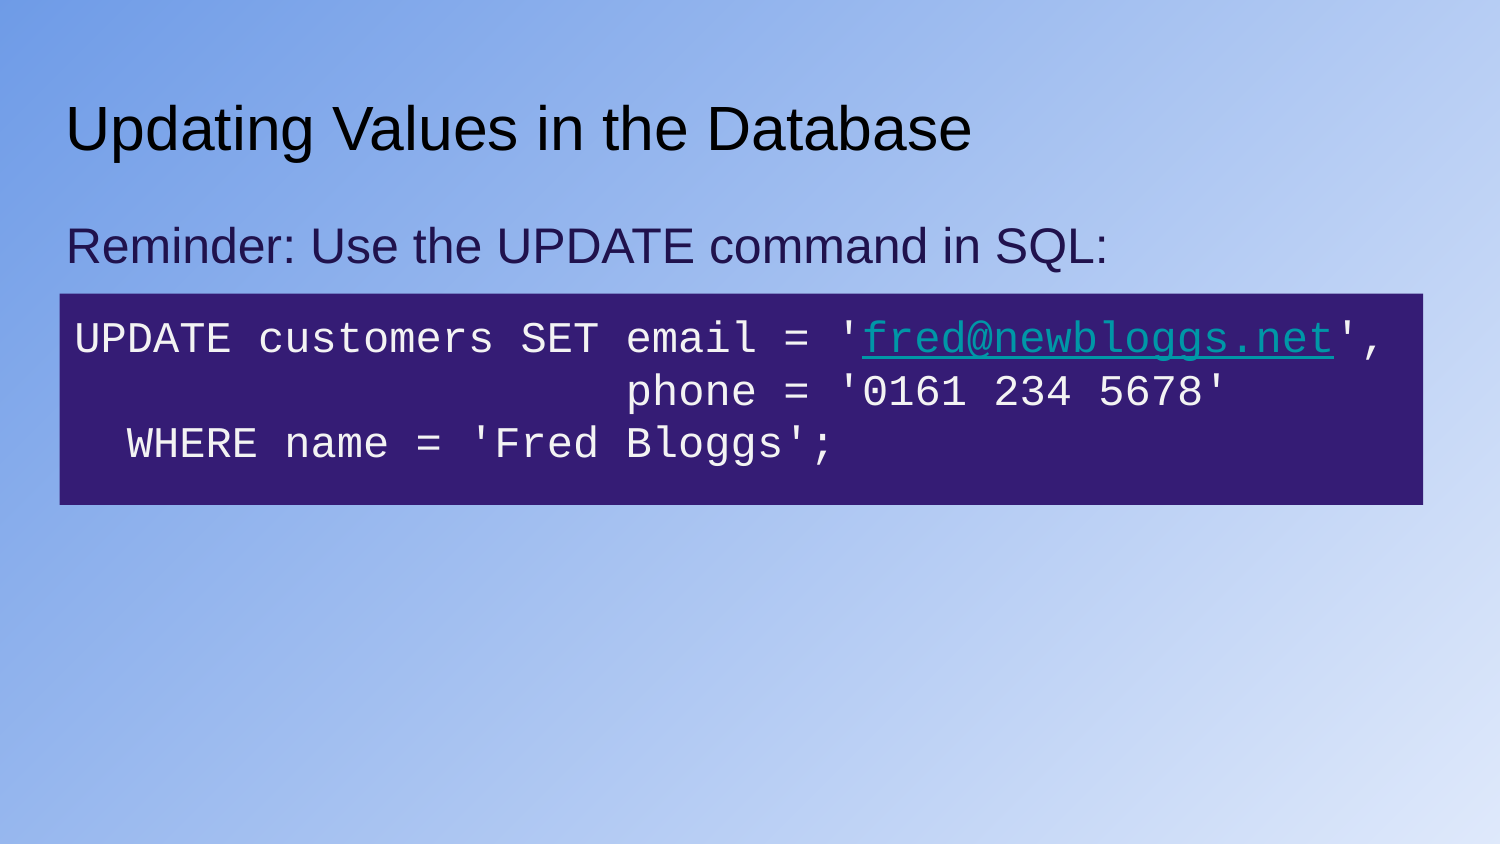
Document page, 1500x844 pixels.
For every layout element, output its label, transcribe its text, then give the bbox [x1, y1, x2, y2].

text_box Updating Values in the Database [51, 72, 1449, 167]
text_box Reminder: Use the UPDATE command in SQL: [51, 189, 1449, 750]
text_box UPDATE customers SET email = 'fred@newbloggs.net', phone = '0161 234 5678' WHERE name = 'Fred Bloggs'; [59, 293, 1424, 505]
